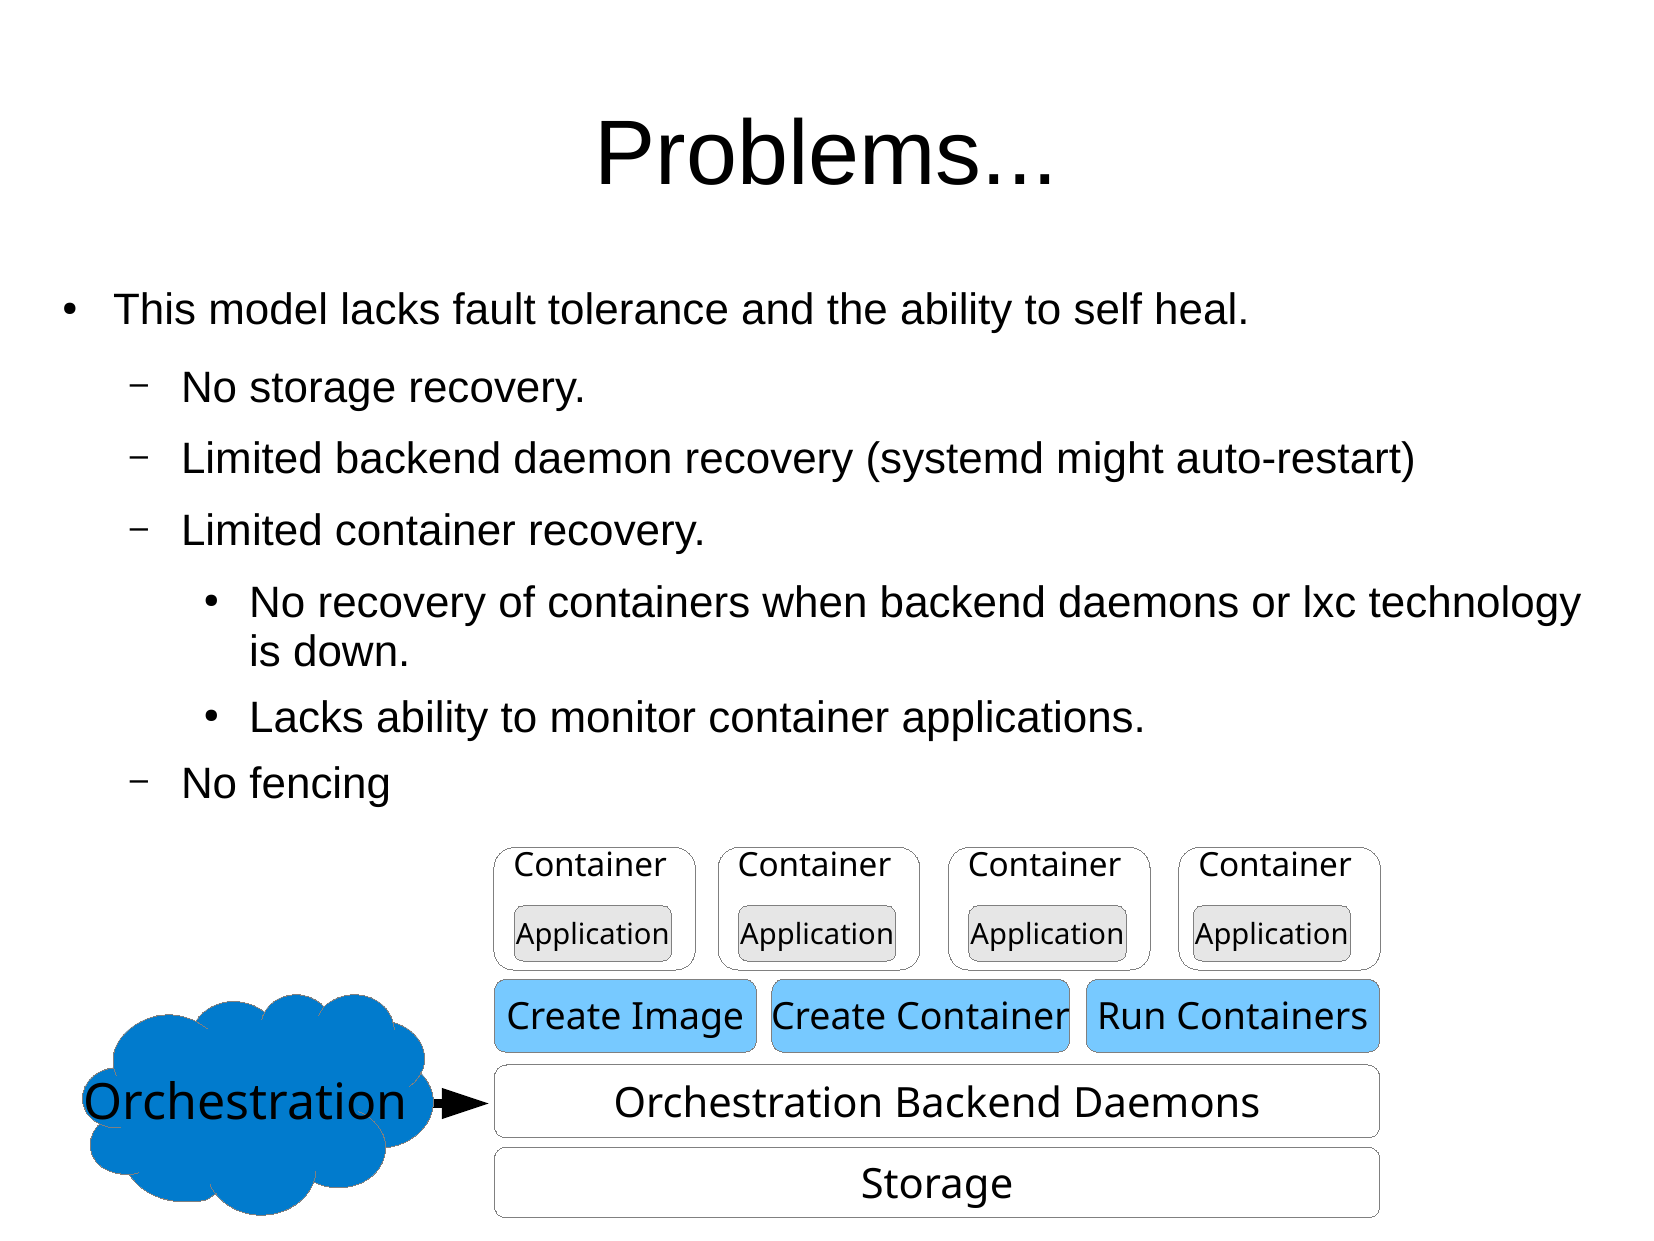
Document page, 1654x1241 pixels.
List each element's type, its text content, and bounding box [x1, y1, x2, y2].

text_box Storage [494, 1147, 1380, 1218]
title Problems... [82, 49, 1571, 257]
text_box Run Containers [1086, 979, 1380, 1053]
text_box Application [738, 905, 896, 962]
text_box Application [514, 905, 672, 962]
text_box Container [948, 847, 1151, 971]
text_box Create Image [494, 979, 757, 1053]
text_box Orchestration [82, 994, 434, 1216]
text_box Container [718, 847, 920, 971]
text_box Application [968, 905, 1127, 962]
text_box Create Container [771, 979, 1070, 1053]
text_box Orchestration Backend Daemons [494, 1064, 1380, 1138]
list This model lacks fault tolerance and the ability to self heal. No storage recovery. Limited backend daemon recovery (systemd might auto-restart) Limited container recovery. No recovery of containers when backend daemons or lxc technology is down. Lacks ability to monitor container applications. No fencing [45, 285, 1606, 811]
text_box Application [1193, 905, 1351, 962]
text_box Container [1178, 847, 1381, 971]
text_box Container [493, 847, 696, 971]
